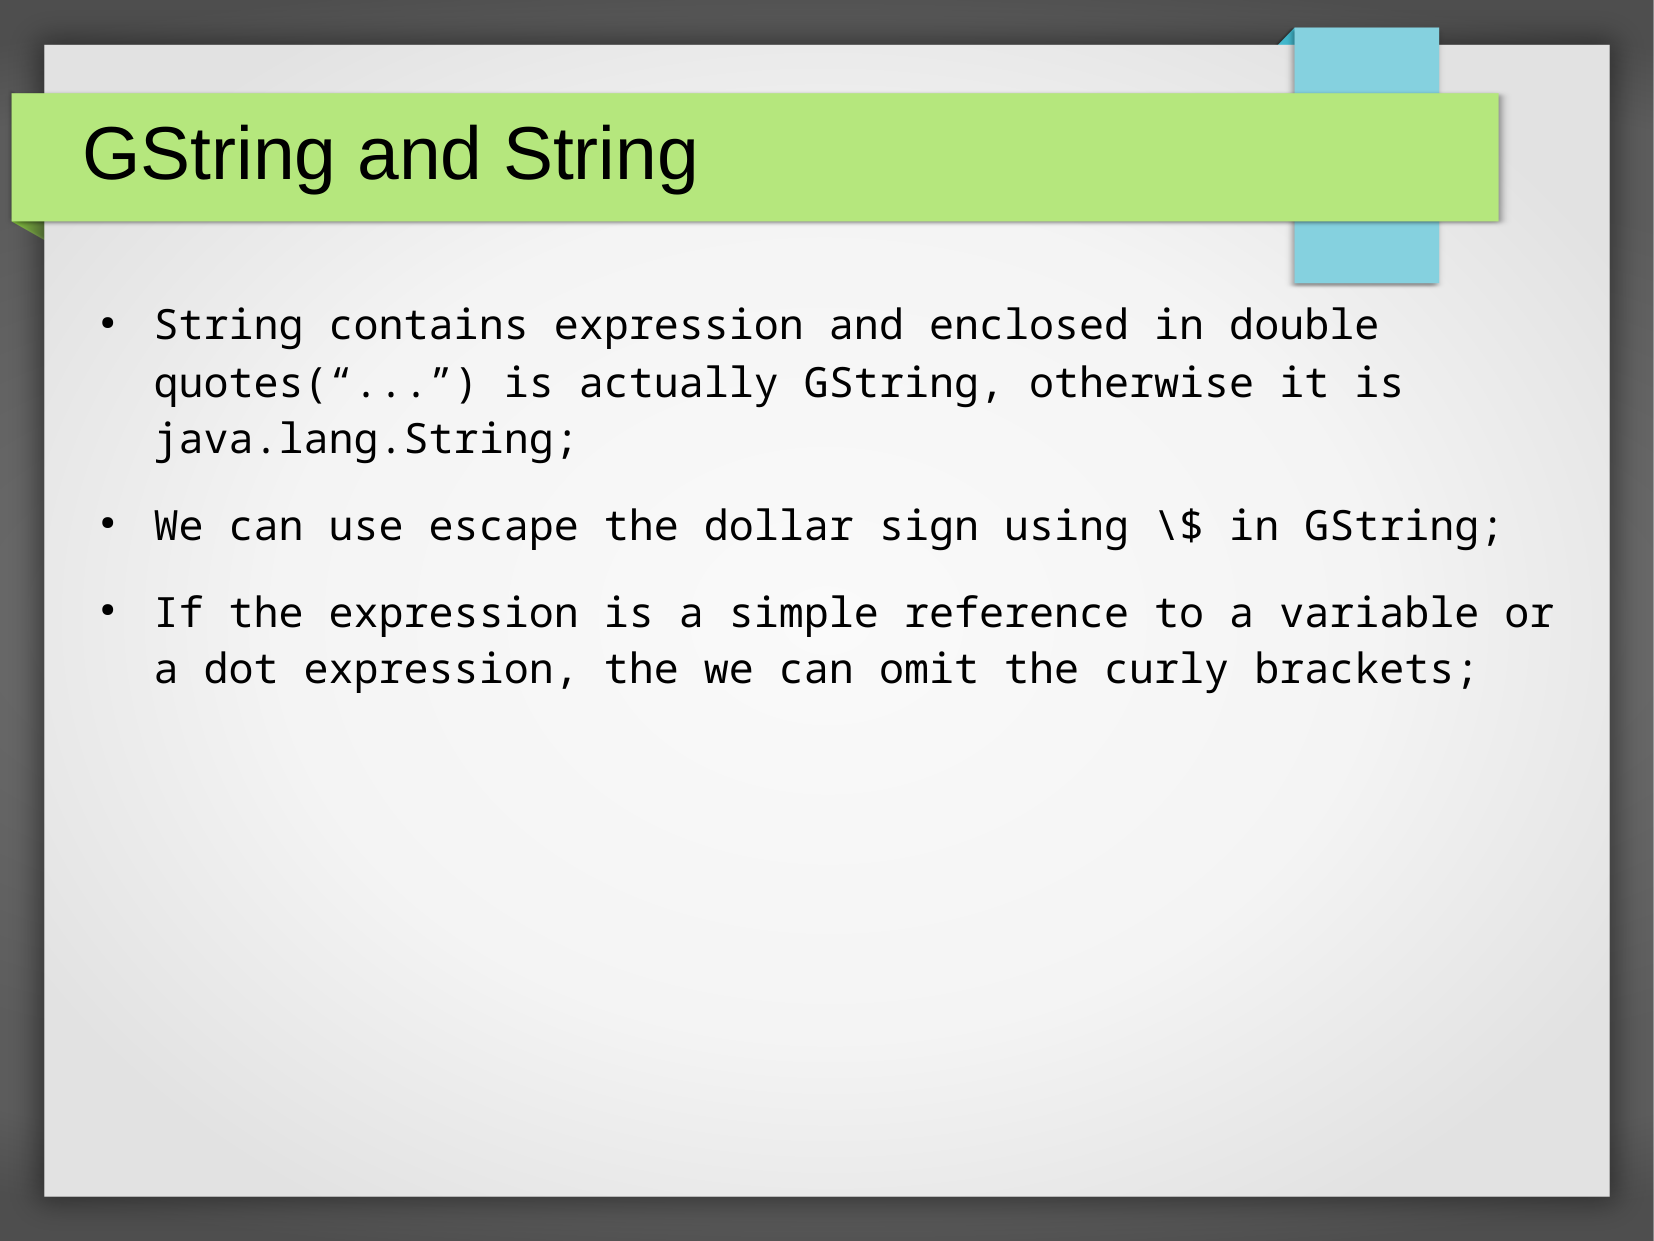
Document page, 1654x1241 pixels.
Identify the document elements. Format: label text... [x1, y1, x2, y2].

picture [0, 0, 1654, 1241]
title GString and String [82, 94, 1264, 213]
list String contains expression and enclosed in double quotes(“...”) is actually GString, otherwise it is java.lang.String; We can use escape the dollar sign using \$ in GString; If the expression is a simple reference to a variable or a dot expression, the we can omit the curly brackets; [82, 295, 1571, 1015]
